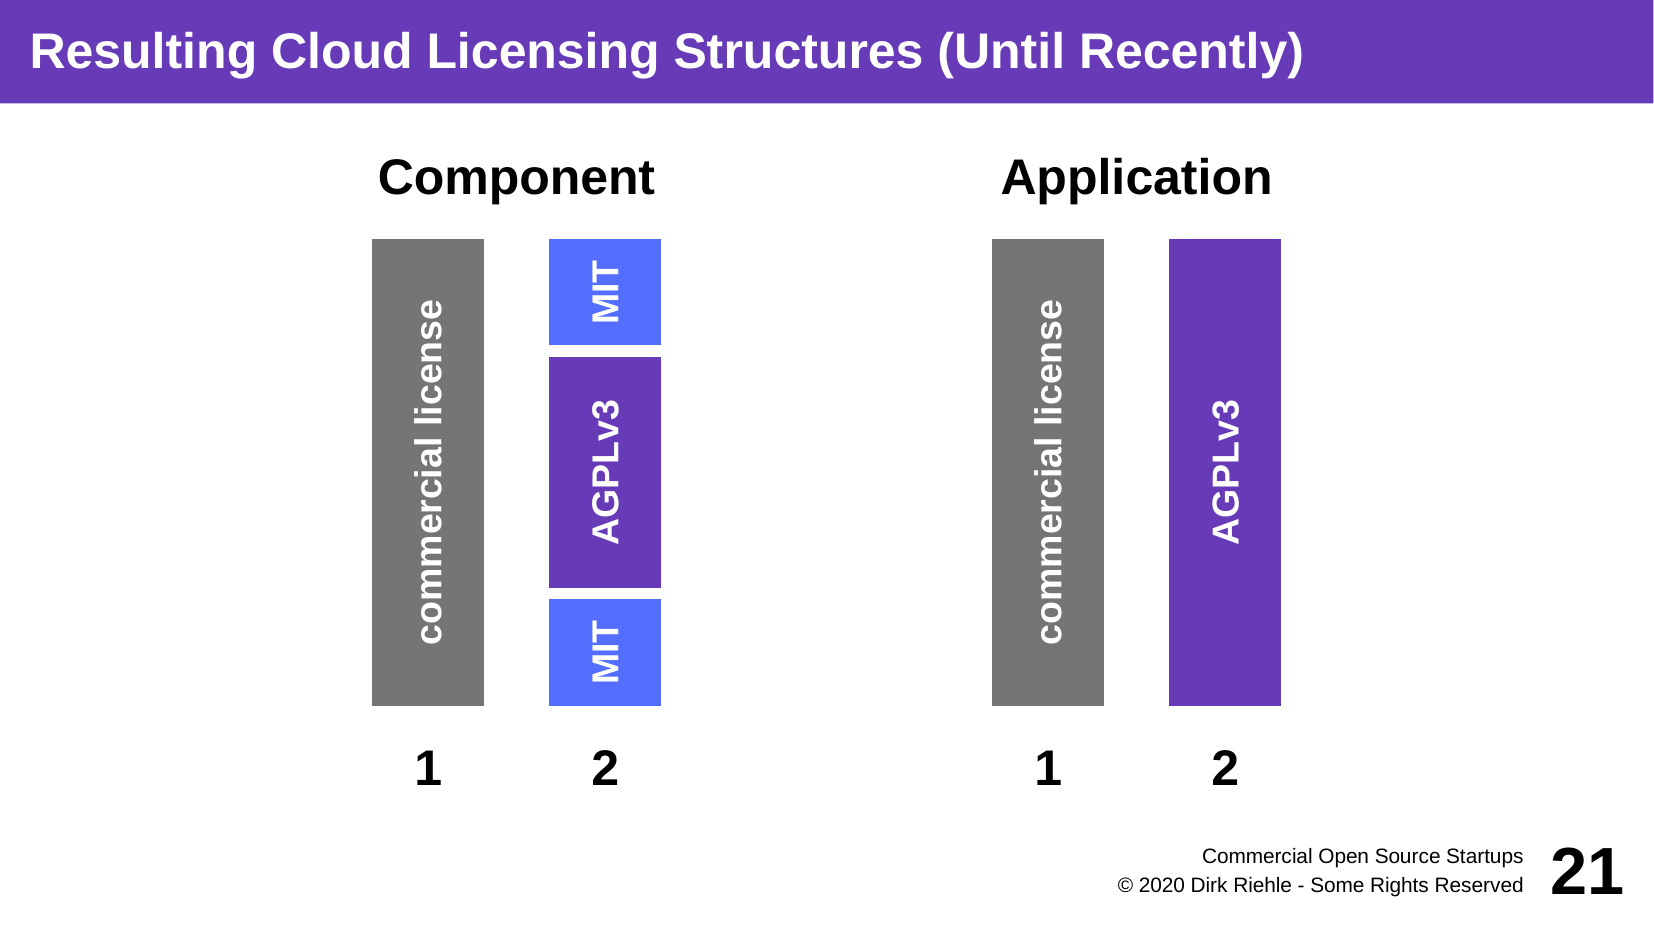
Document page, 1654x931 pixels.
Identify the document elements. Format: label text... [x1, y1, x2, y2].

text_box 1 [369, 708, 488, 827]
text_box Application [900, 118, 1374, 237]
title Resulting Cloud Licensing Structures (Until Recently) [0, 0, 1654, 104]
text_box 2 [1166, 708, 1285, 827]
text_box commercial license [989, 237, 1108, 708]
text_box AGPLv3 [546, 354, 665, 591]
text_box 2 [546, 708, 665, 827]
text_box commercial license [369, 237, 488, 708]
text_box Component [280, 118, 753, 237]
text_box 1 [989, 708, 1108, 827]
text_box MIT [546, 237, 665, 349]
text_box AGPLv3 [1166, 237, 1285, 708]
text_box MIT [546, 596, 665, 708]
